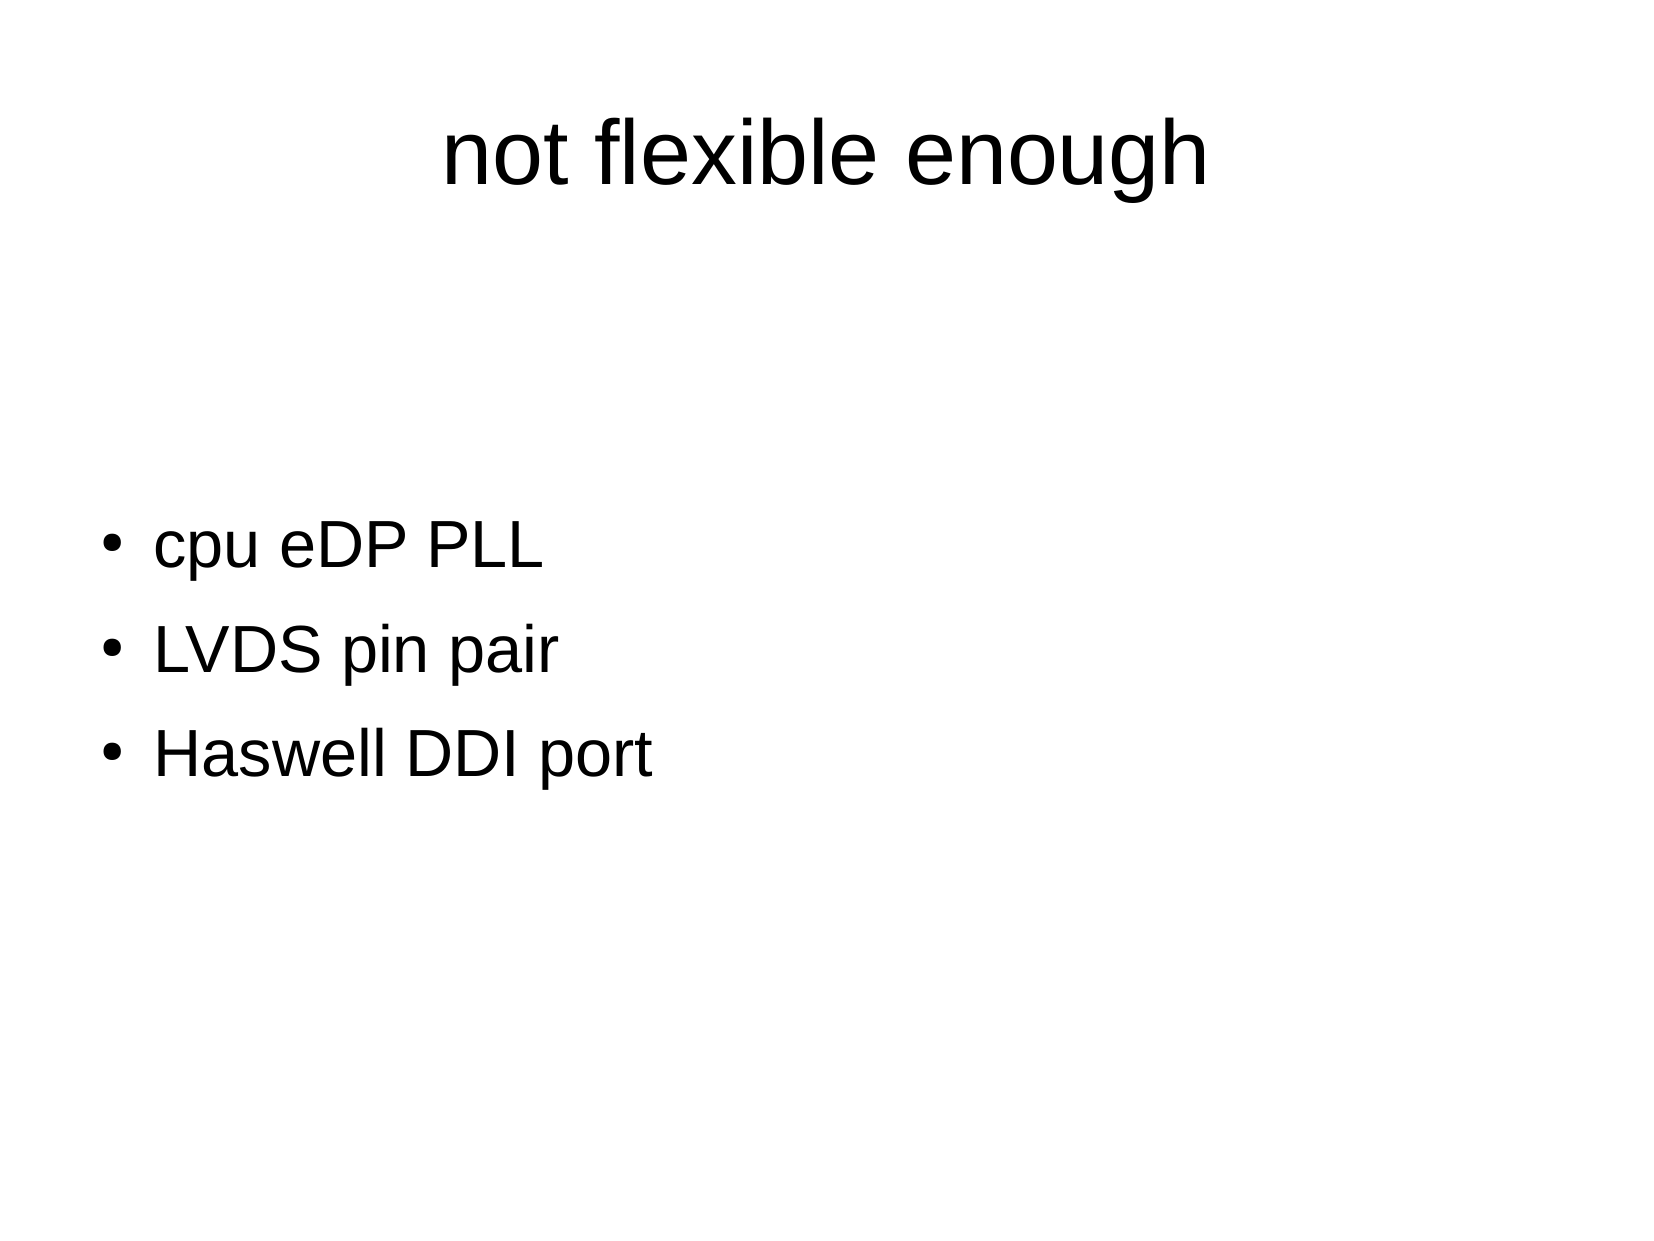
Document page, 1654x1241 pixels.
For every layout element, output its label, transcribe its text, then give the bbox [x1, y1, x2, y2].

list cpu eDP PLL LVDS pin pair Haswell DDI port [82, 403, 1571, 863]
title not flexible enough [82, 49, 1571, 257]
